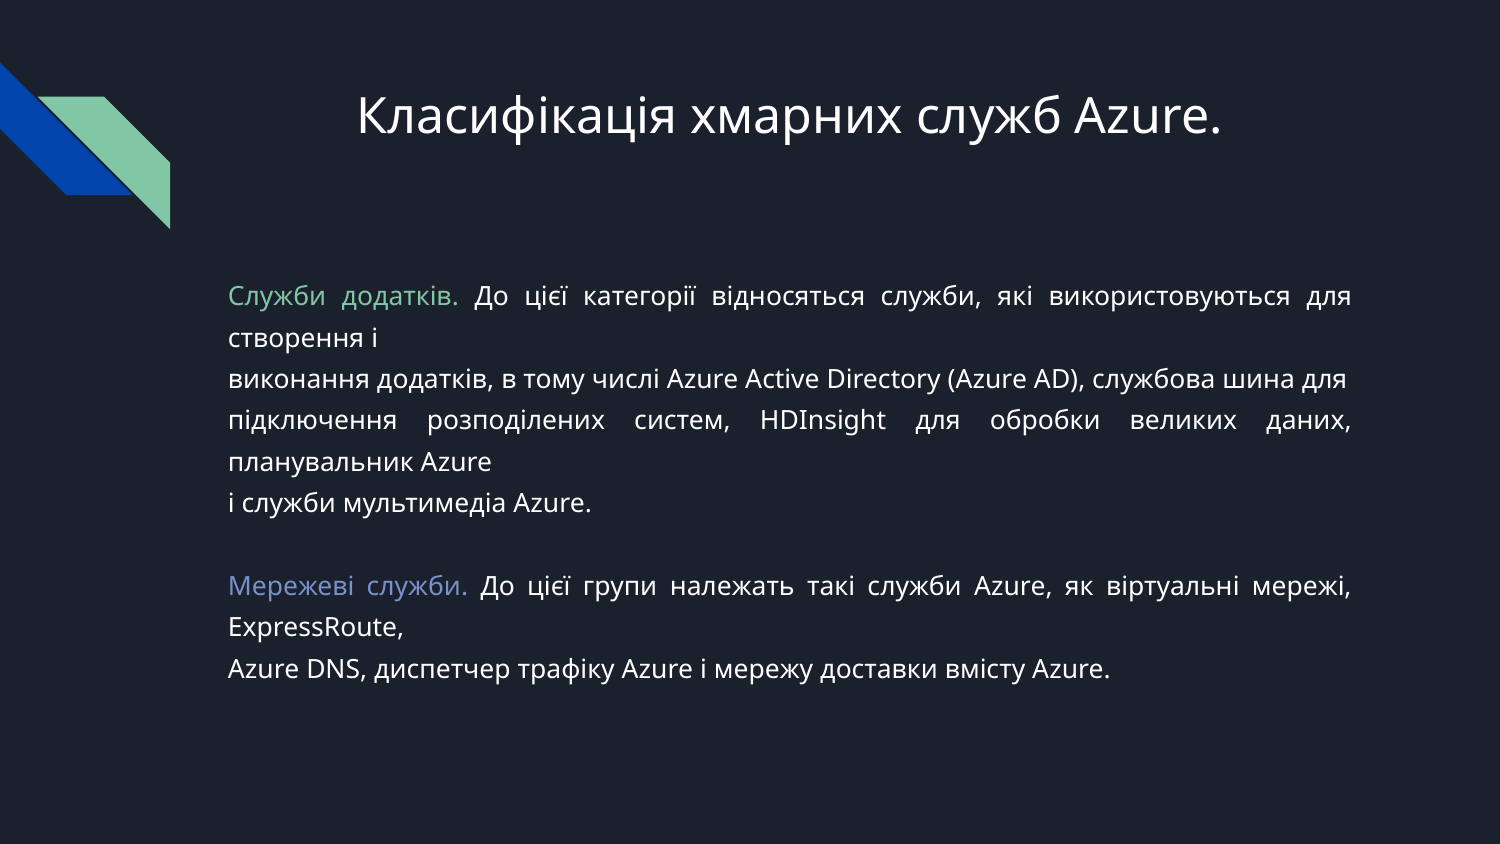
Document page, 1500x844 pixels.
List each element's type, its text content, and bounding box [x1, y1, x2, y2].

list Служби додатків. До цієї категорії відносяться служби, які використовуються для створення і виконання додатків, в тому числі Azure Active Directory (Azure AD), службова шина для підключення розподілених систем, HDInsight для обробки великих даних, планувальник Azure і служби мультимедіа Azure. Мережеві служби. До цієї групи належать такі служби Azure, як віртуальні мережі, ExpressRoute, Azure DNS, диспетчер трафіку Azure і мережу доставки вмісту Azure. [212, 257, 1368, 735]
title Класифікація хмарних служб Azure. [212, 64, 1368, 215]
